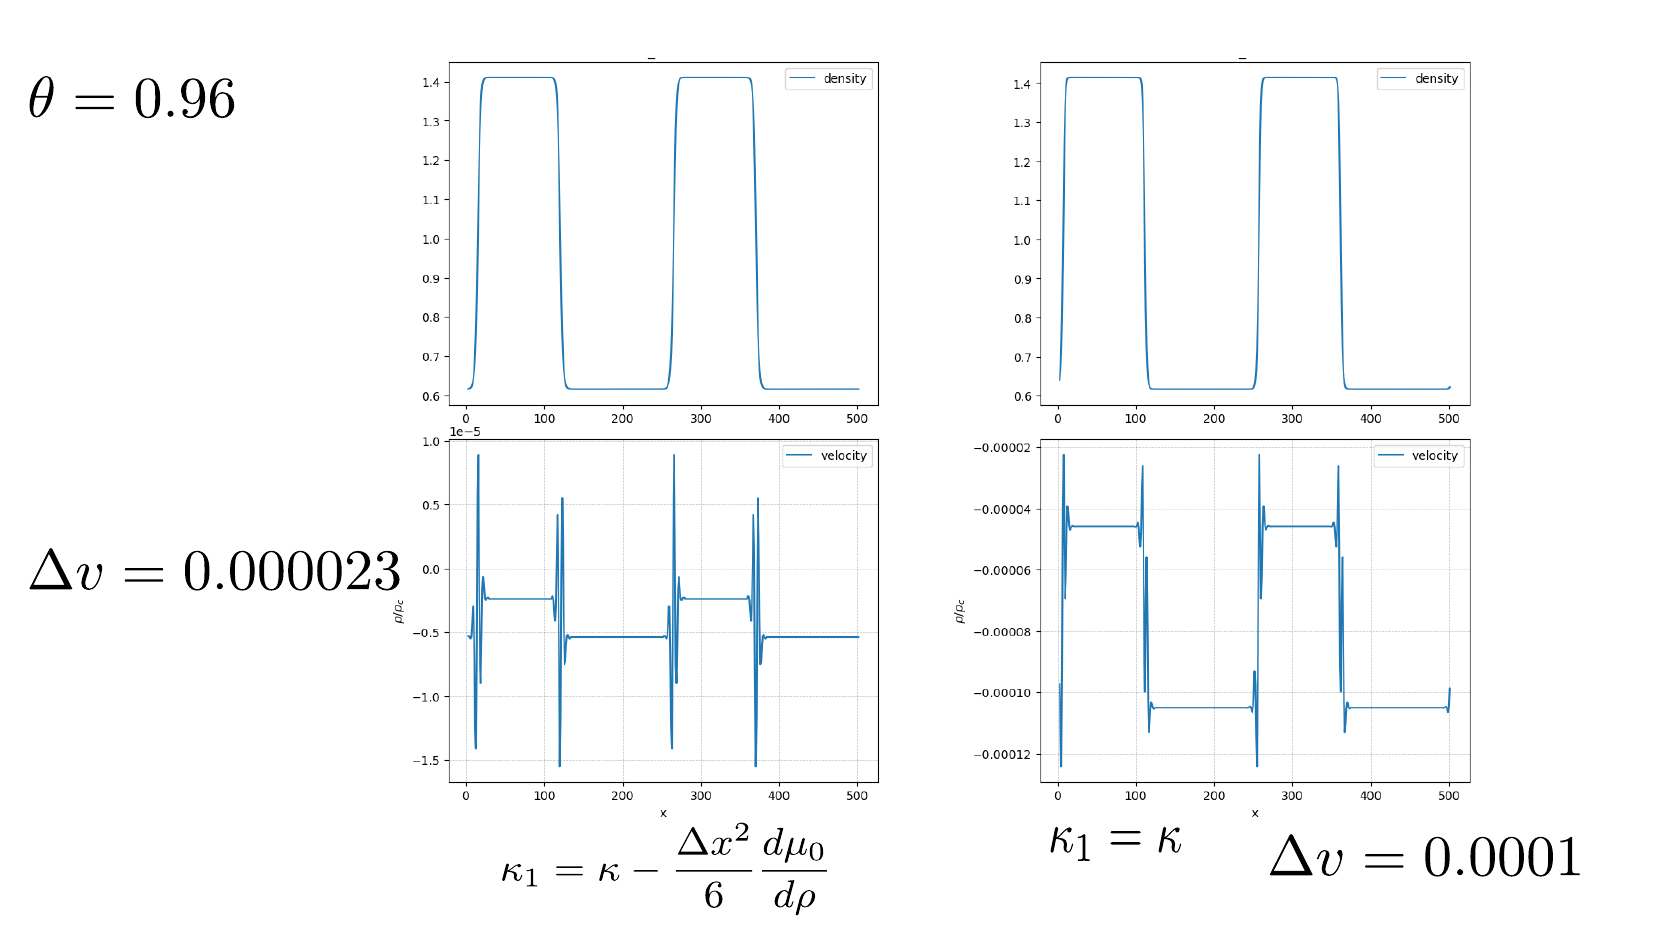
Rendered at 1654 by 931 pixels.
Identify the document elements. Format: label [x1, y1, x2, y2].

picture [944, 58, 1477, 827]
text_box [29, 75, 235, 119]
text_box [1158, 826, 1182, 853]
text_box [29, 548, 400, 591]
text_box [1050, 826, 1074, 853]
text_box [501, 822, 827, 916]
text_box [1050, 834, 1179, 885]
text_box [1269, 834, 1580, 877]
picture [383, 57, 886, 827]
